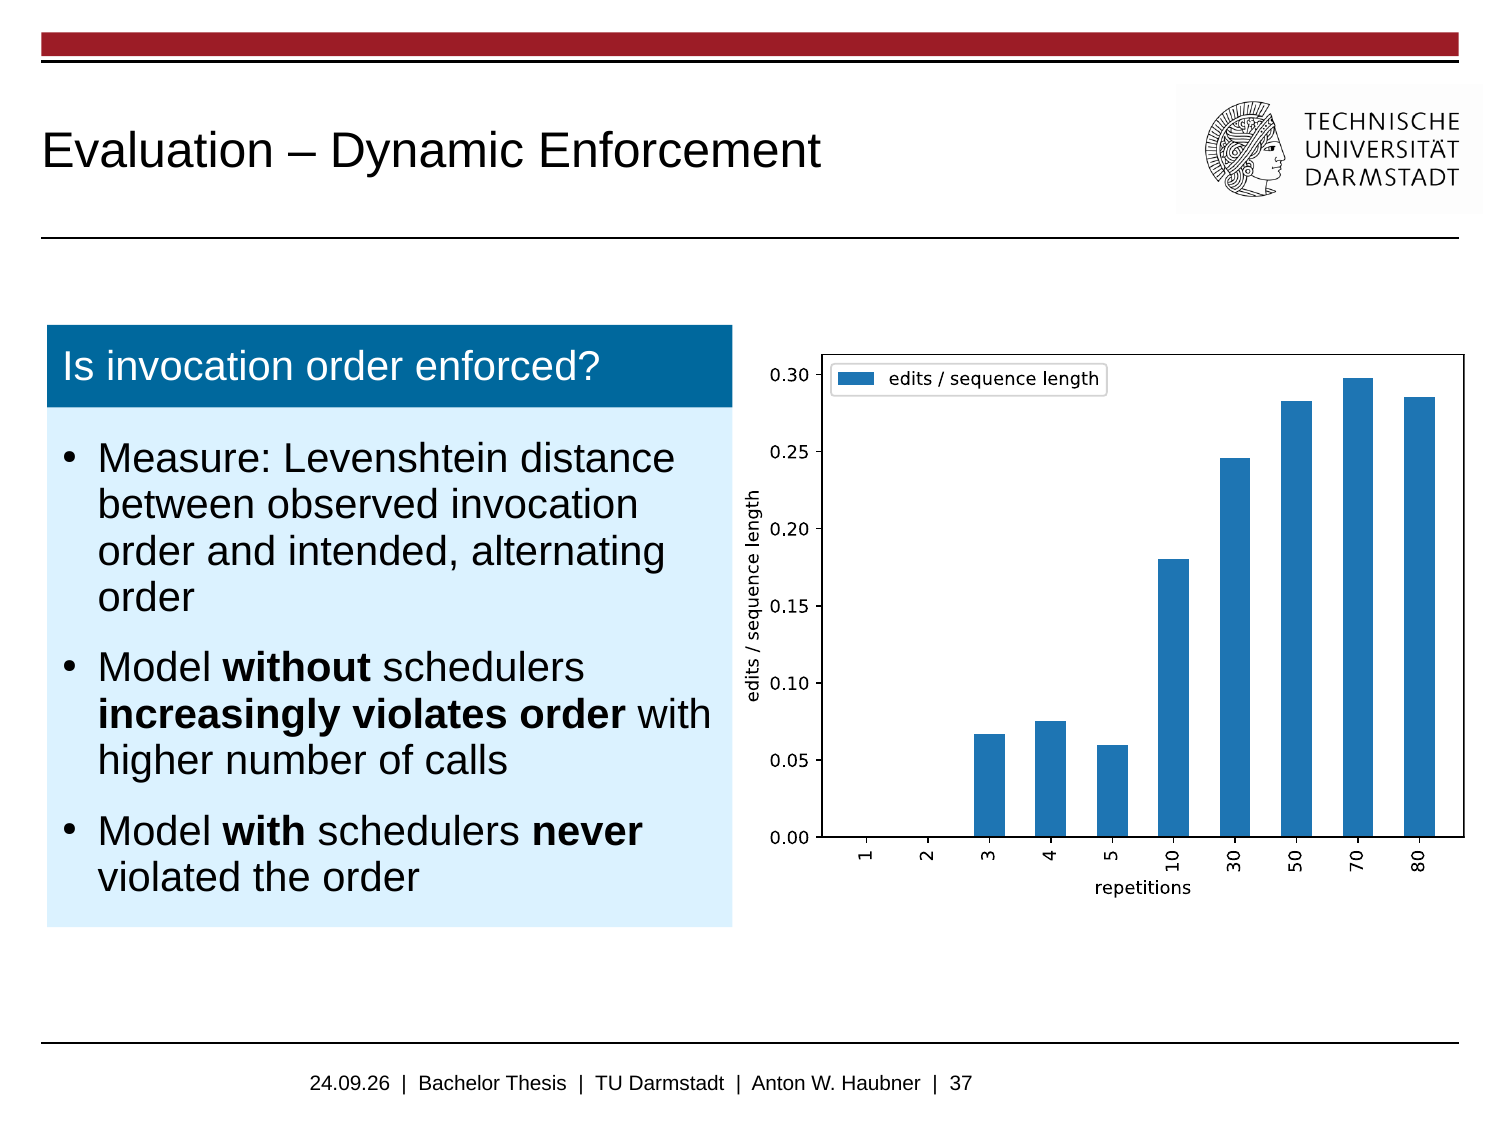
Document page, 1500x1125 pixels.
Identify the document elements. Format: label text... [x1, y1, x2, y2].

text_box Measure: Levenshtein distance between observed invocation order and intended, alternating order Model without schedulers increasingly violates order with higher number of calls Model with schedulers never violated the order [47, 408, 733, 928]
picture [744, 354, 1465, 898]
title Evaluation – Dynamic Enforcement [41, 74, 1131, 225]
text_box Is invocation order enforced? [47, 324, 733, 408]
